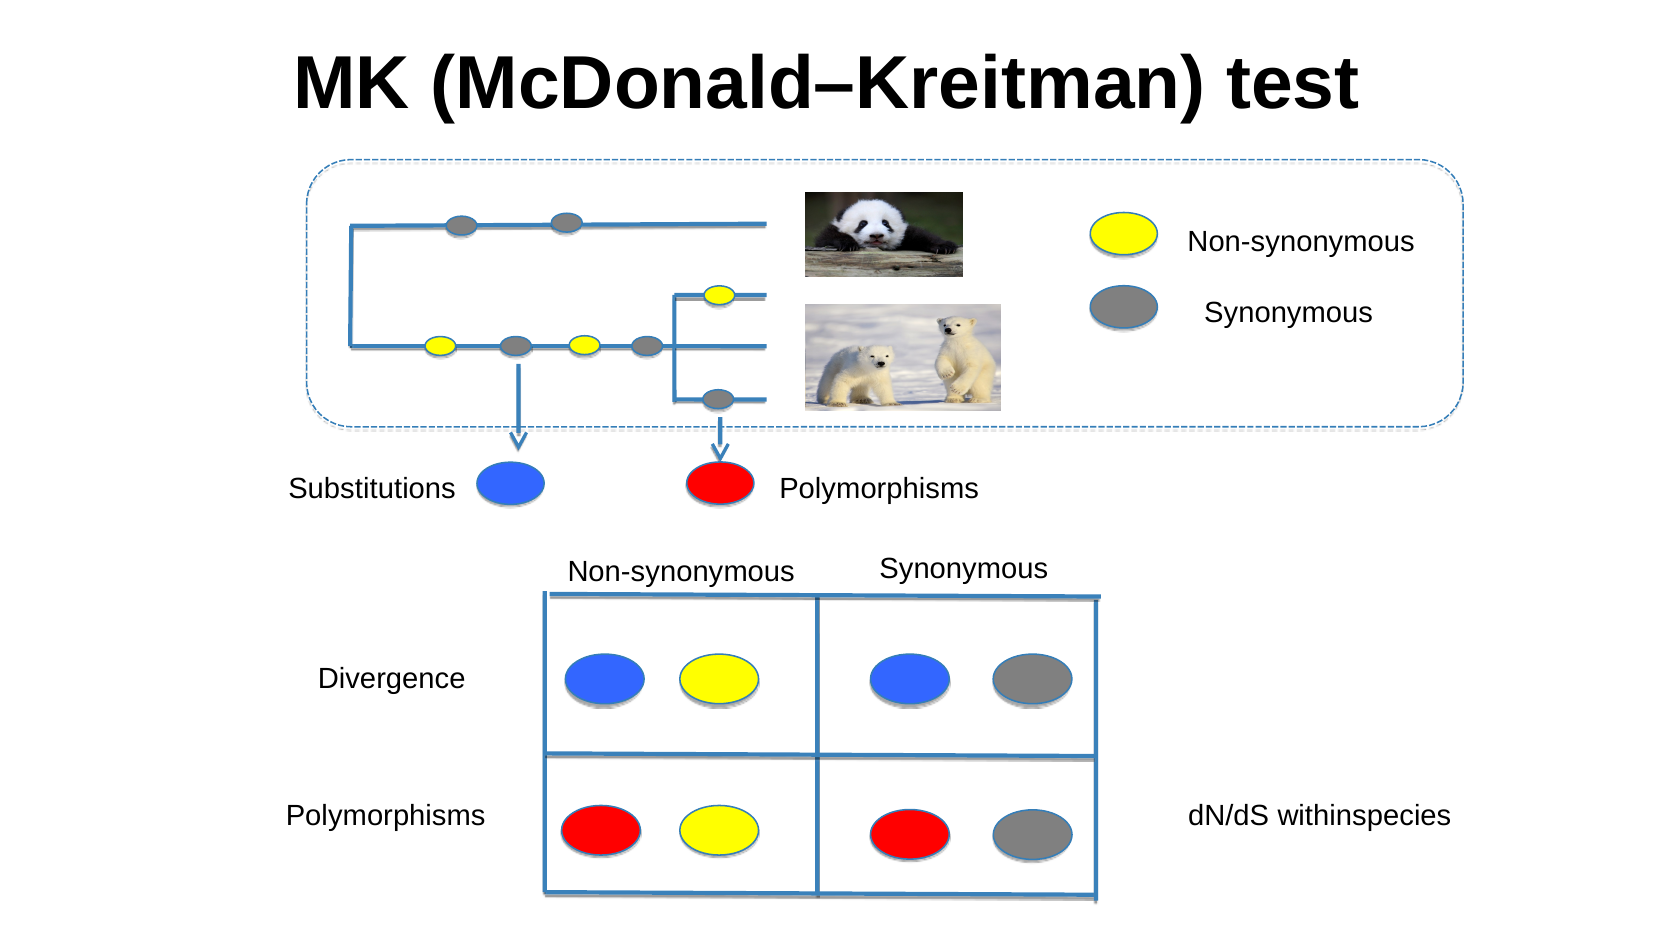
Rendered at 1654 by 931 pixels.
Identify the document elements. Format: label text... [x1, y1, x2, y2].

text_box [561, 805, 641, 856]
picture [805, 304, 1001, 412]
picture [805, 192, 963, 277]
text_box [993, 809, 1073, 860]
text_box [446, 216, 477, 235]
text_box [569, 335, 601, 355]
text_box [425, 336, 456, 356]
text_box [703, 285, 735, 305]
text_box [565, 654, 645, 704]
text_box Divergence [303, 652, 481, 702]
text_box Polymorphisms [764, 461, 995, 512]
text_box [686, 461, 754, 505]
text_box [870, 809, 950, 860]
text_box Synonymous [1189, 285, 1389, 336]
text_box dN/dS withinspecies [1173, 788, 1467, 839]
text_box [870, 654, 950, 704]
text_box Substitutions [273, 461, 472, 512]
text_box Non-synonymous [552, 545, 811, 595]
text_box [1090, 285, 1158, 328]
text_box [551, 213, 583, 233]
text_box [679, 805, 759, 856]
text_box Non-synonymous [1172, 214, 1431, 265]
text_box [702, 389, 734, 409]
text_box [500, 336, 532, 356]
text_box Polymorphisms [271, 788, 501, 839]
text_box [1090, 212, 1158, 255]
text_box [631, 336, 663, 356]
text_box [679, 654, 759, 704]
text_box Synonymous [864, 541, 1064, 592]
text_box [993, 654, 1072, 704]
title MK (McDonald–Kreitman) test [0, 1, 1654, 157]
text_box [476, 462, 545, 505]
